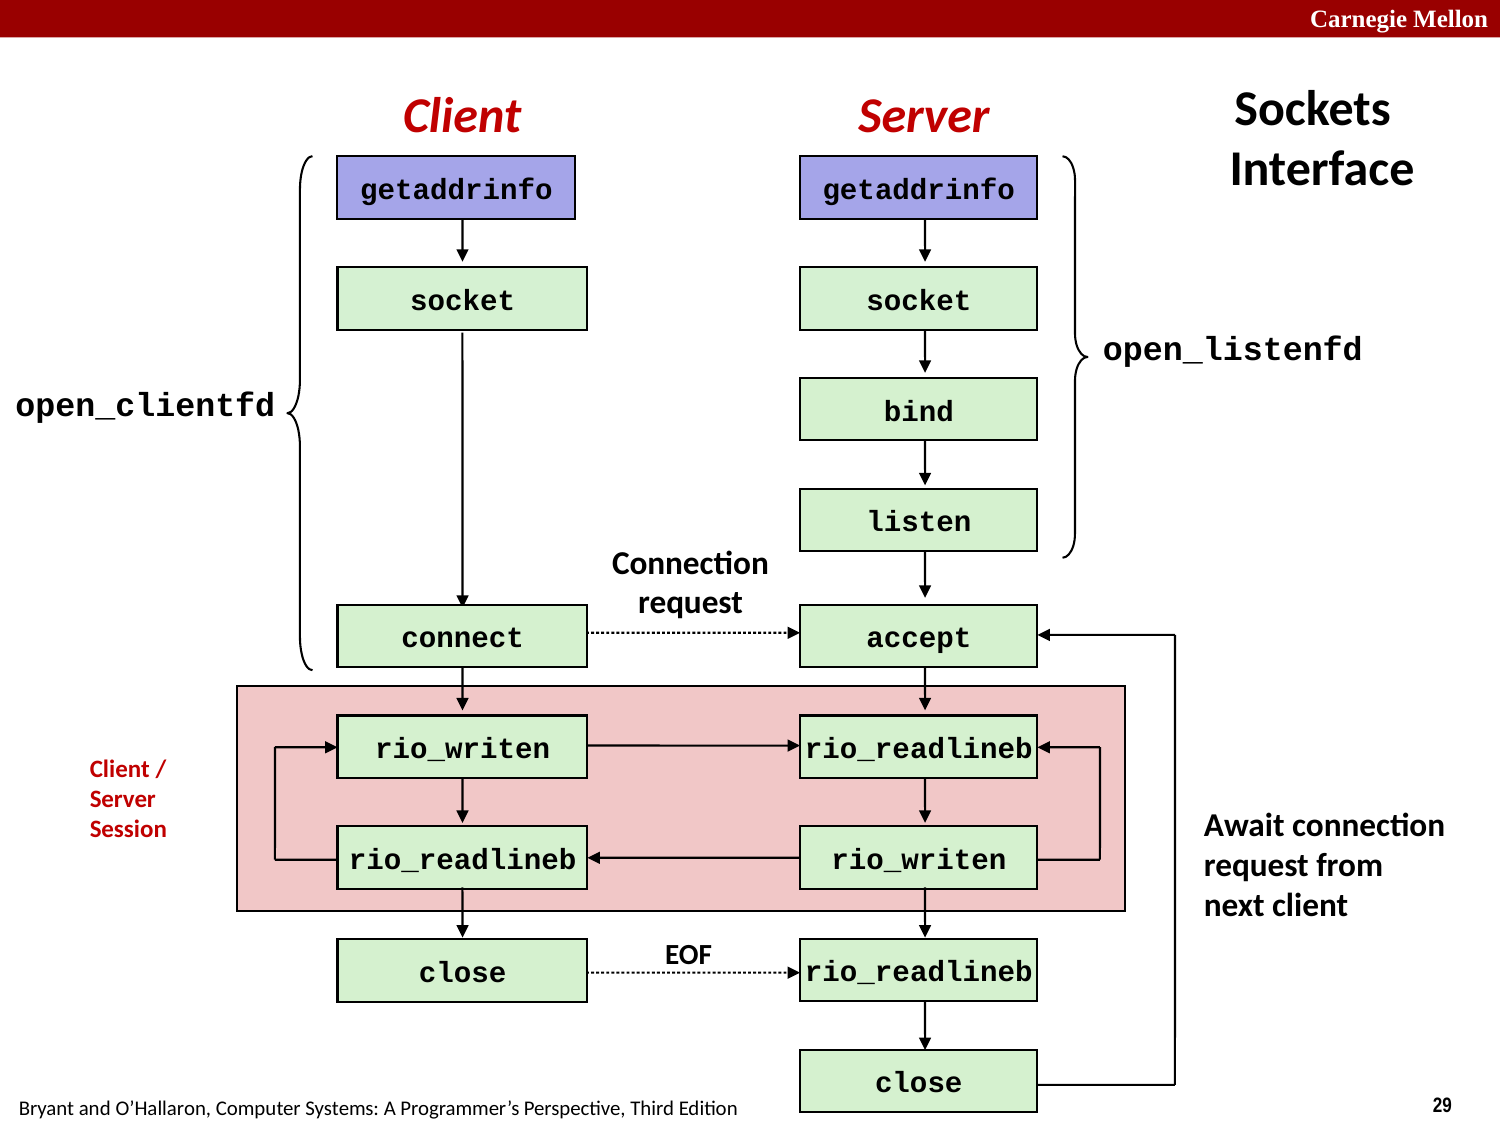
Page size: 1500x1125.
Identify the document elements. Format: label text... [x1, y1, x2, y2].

text_box rio_writen [337, 715, 588, 778]
text_box listen [799, 488, 1038, 552]
text_box rio_readlineb [799, 715, 1038, 778]
text_box getaddrinfo [337, 156, 575, 219]
text_box Client [388, 74, 537, 150]
text_box rio_readlineb [337, 826, 588, 889]
text_box Await connection request from next client [1189, 796, 1461, 931]
text_box accept [799, 604, 1038, 668]
text_box rio_writen [799, 826, 1038, 889]
text_box [237, 685, 1125, 911]
text_box open_clientfd [0, 375, 291, 430]
title Sockets Interface [1137, 37, 1488, 234]
text_box rio_readlineb [799, 938, 1038, 1002]
text_box [276, 747, 1098, 858]
text_box bind [799, 378, 1038, 441]
text_box socket [337, 267, 588, 330]
text_box close [799, 1049, 1038, 1113]
text_box socket [799, 267, 1038, 330]
text_box connect [337, 604, 588, 668]
text_box Client / Server Session [74, 745, 213, 850]
text_box [464, 859, 923, 911]
text_box close [337, 939, 588, 1002]
text_box Server [843, 74, 1005, 150]
text_box open_listenfd [1088, 319, 1378, 375]
text_box EOF [650, 927, 728, 978]
text_box getaddrinfo [799, 156, 1038, 219]
text_box Connection request [597, 533, 785, 629]
